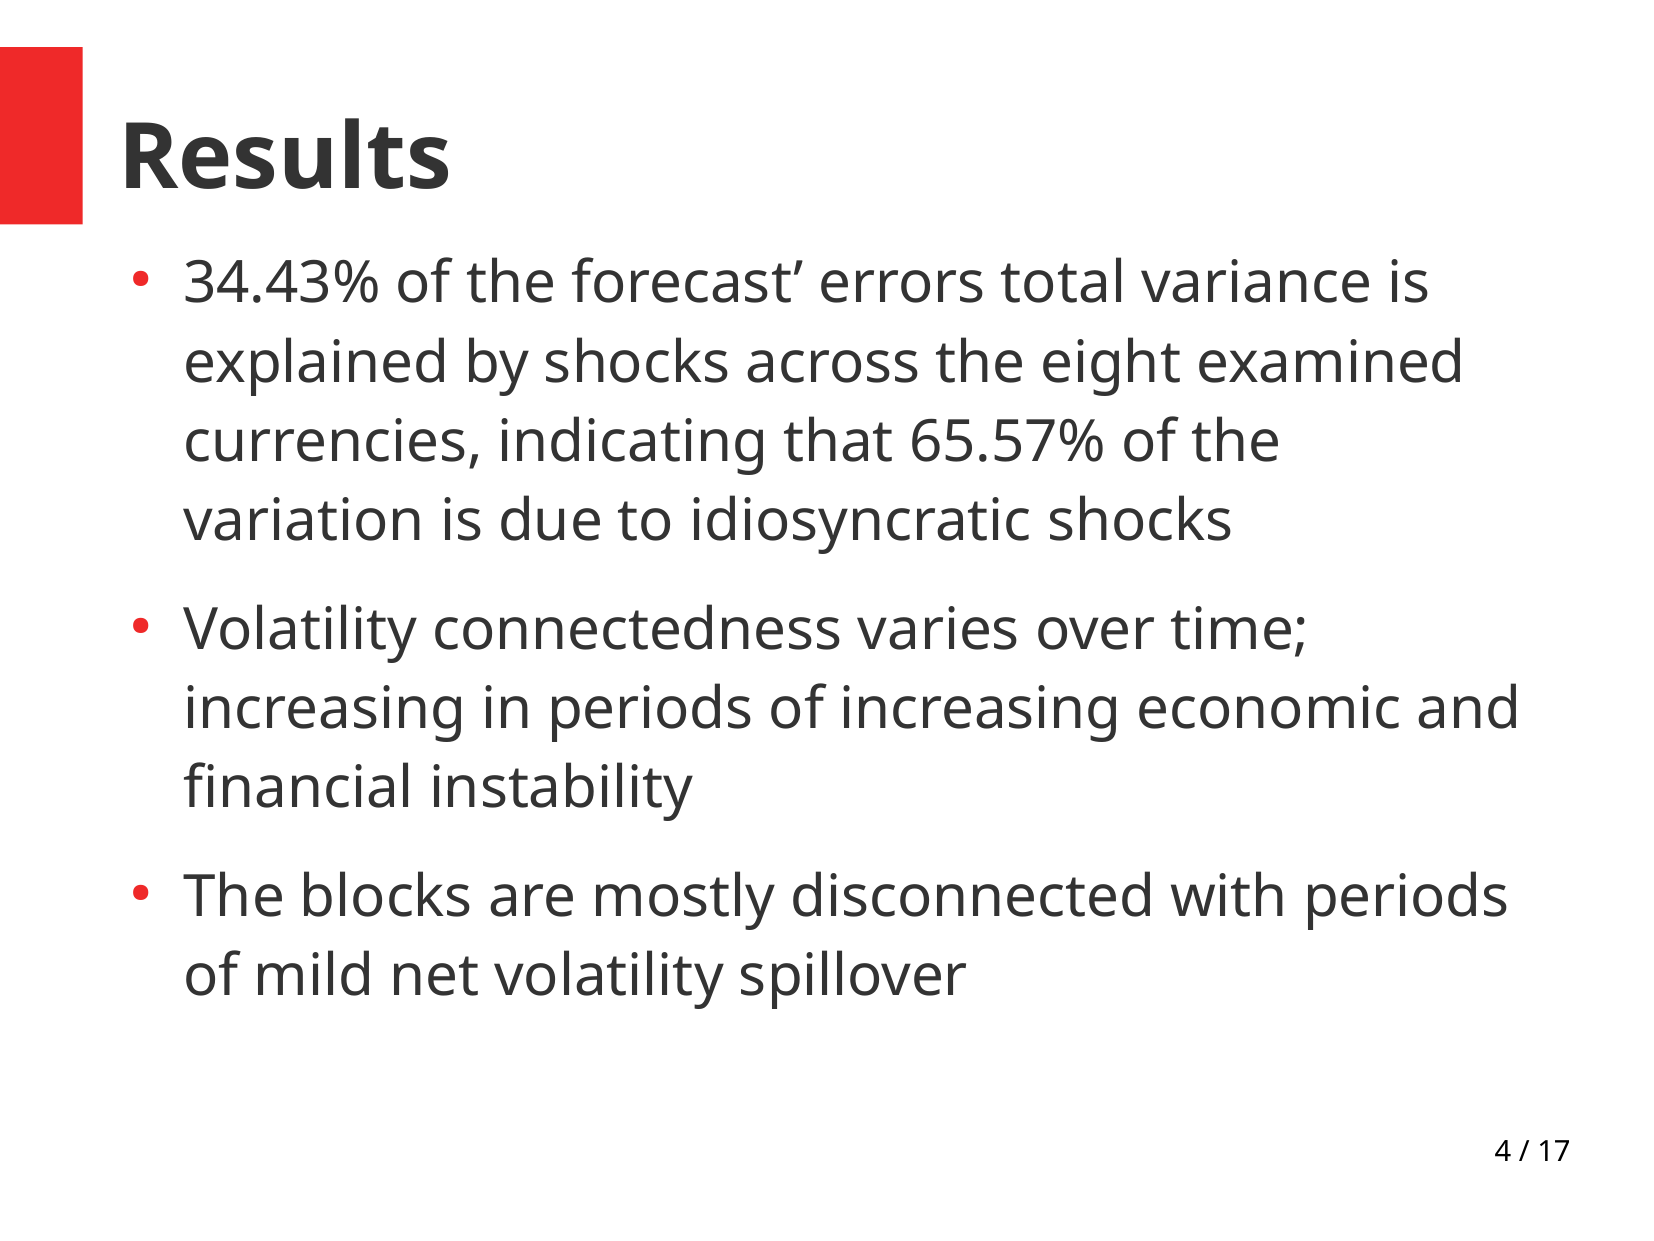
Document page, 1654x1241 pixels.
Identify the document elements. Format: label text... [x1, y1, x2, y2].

list 34.43% of the forecast’ errors total variance is explained by shocks across the eight examined currencies, indicating that 65.57% of the variation is due to idiosyncratic shocks Volatility connectedness varies over time; increasing in periods of increasing economic and financial instability The blocks are mostly disconnected with periods of mild net volatility spillover [112, 240, 1531, 1171]
title Results [118, 49, 1571, 257]
